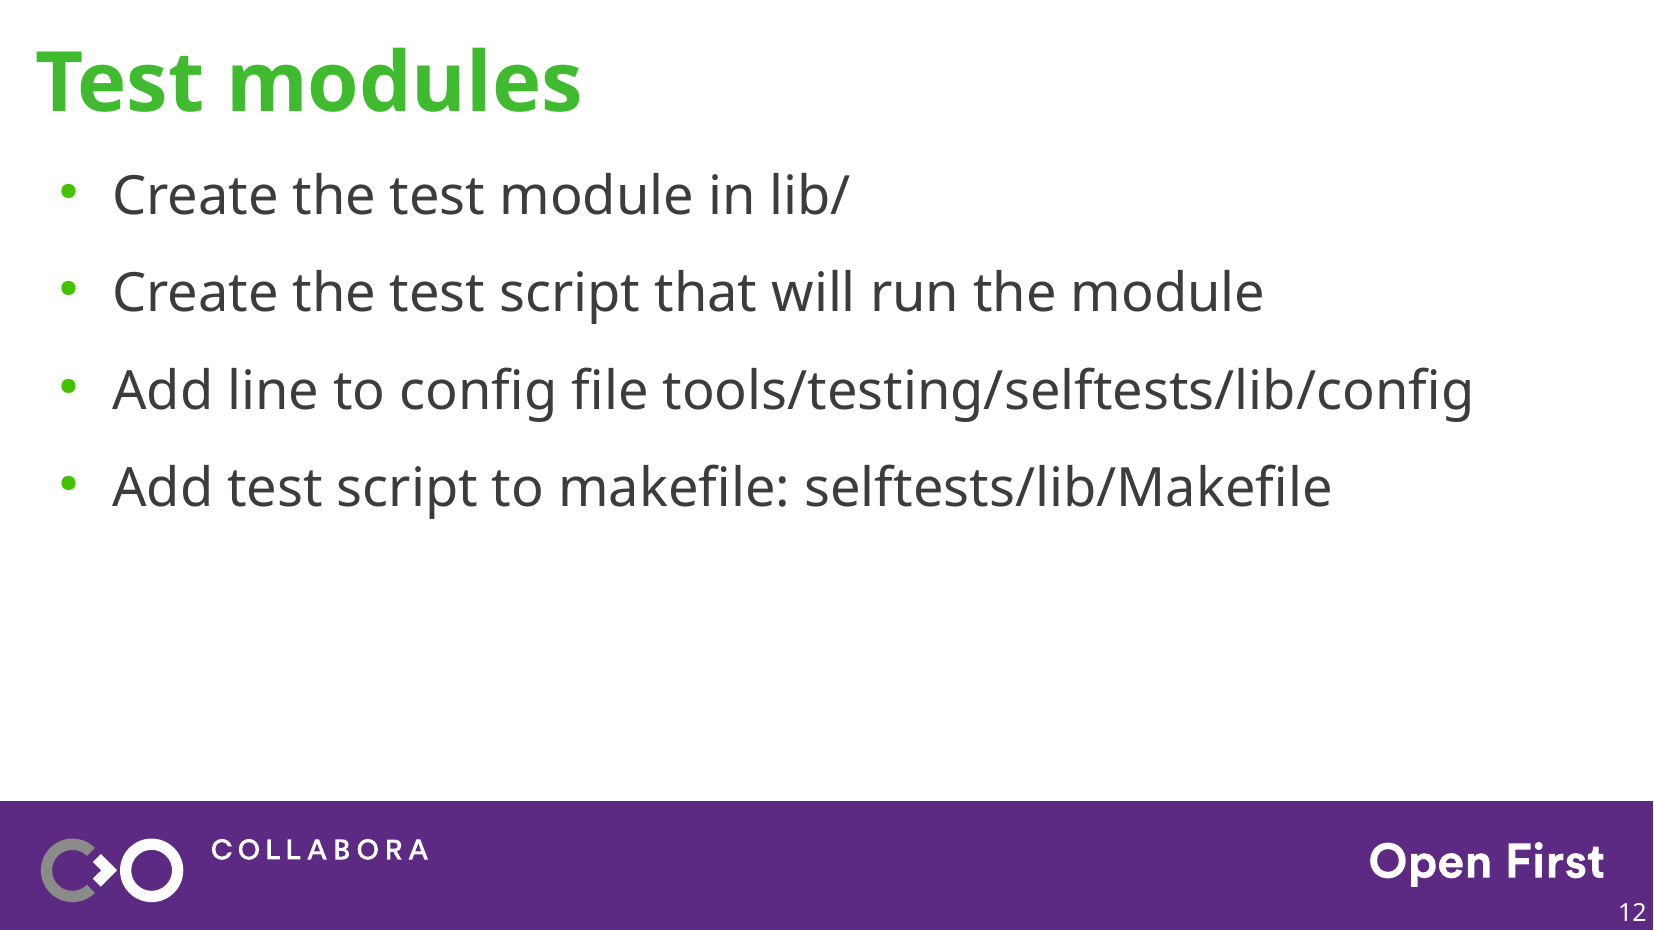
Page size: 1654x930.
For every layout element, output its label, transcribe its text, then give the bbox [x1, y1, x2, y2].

list Create the test module in lib/ Create the test script that will run the module Add line to config file tools/testing/selftests/lib/config Add test script to makefile: selftests/lib/Makefile [41, 160, 1613, 804]
title Test modules [35, 28, 1608, 192]
